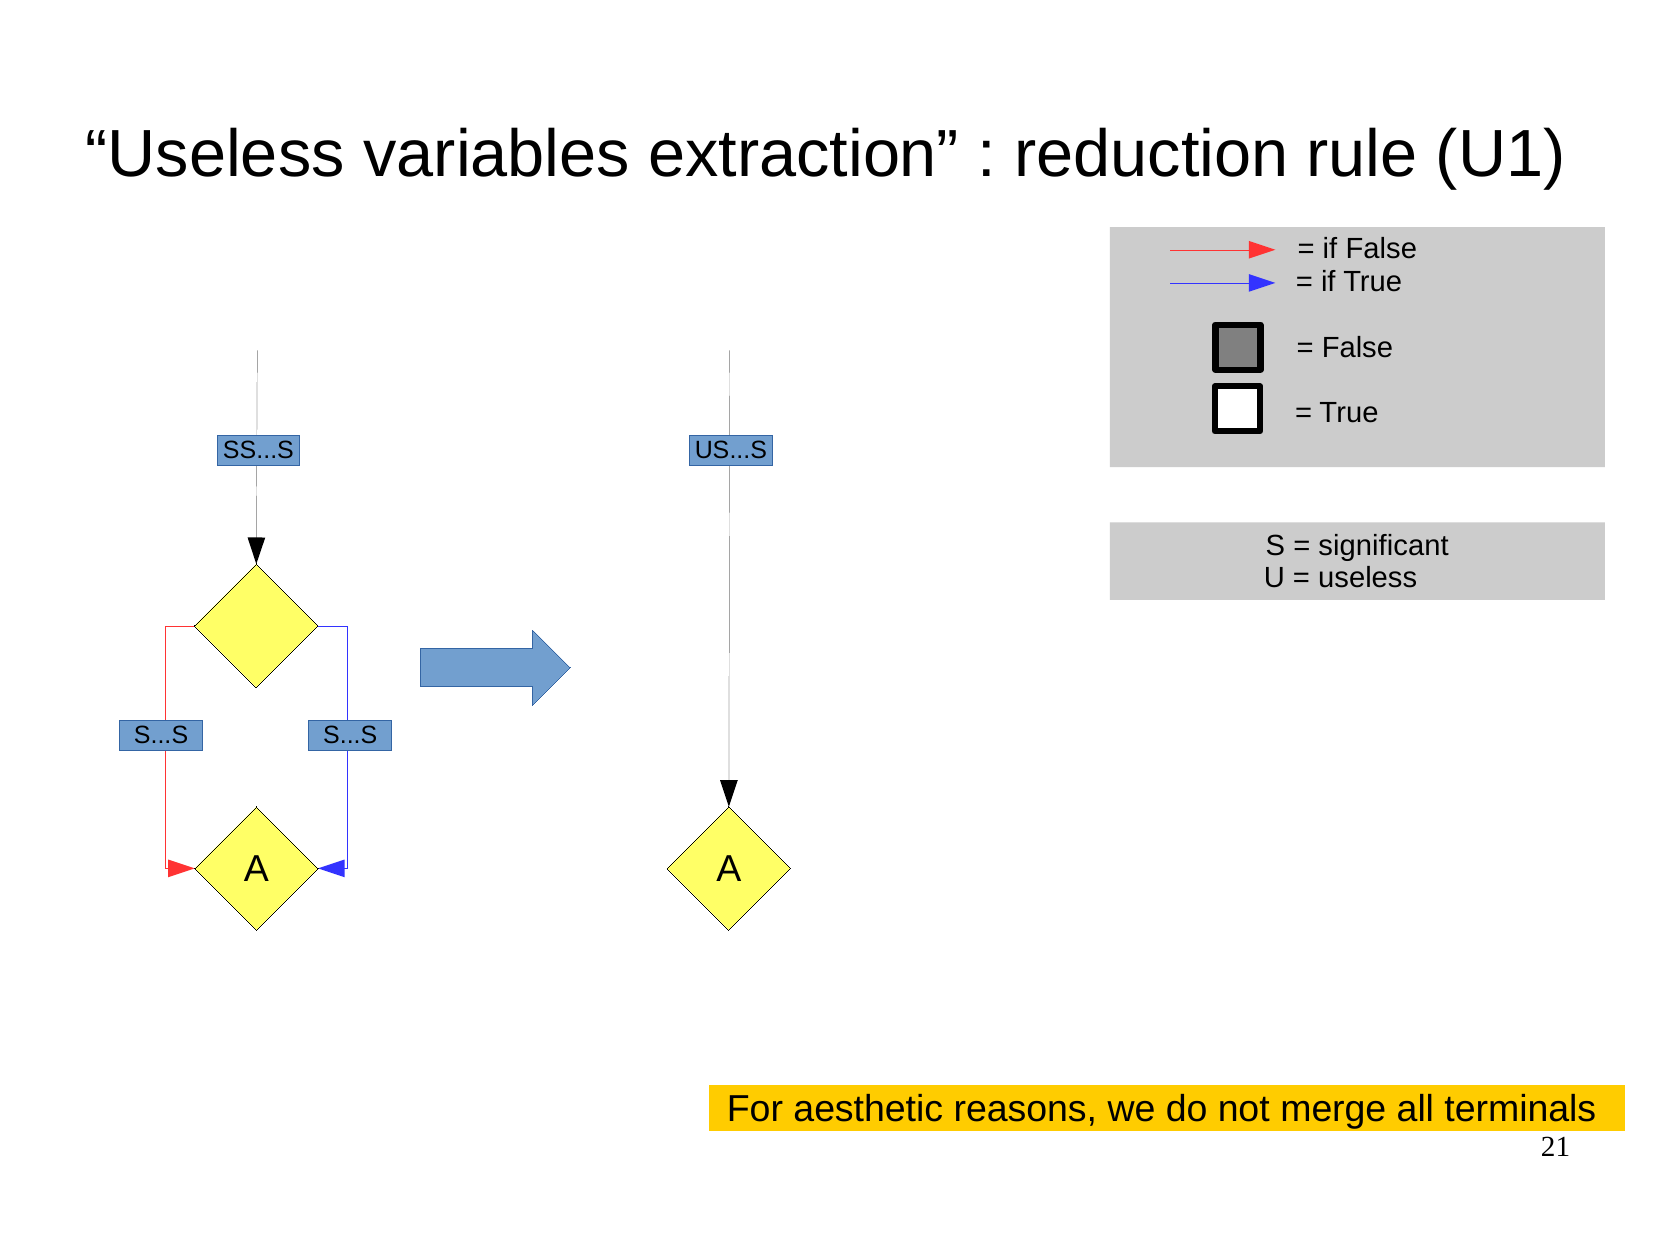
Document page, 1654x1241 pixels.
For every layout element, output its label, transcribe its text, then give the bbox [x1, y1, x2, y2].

text_box [1215, 324, 1261, 370]
text_box [1215, 386, 1261, 432]
text_box A [667, 806, 791, 931]
text_box S...S [119, 720, 203, 751]
text_box S...S [308, 720, 392, 751]
text_box S = significant U = useless [1109, 522, 1605, 600]
text_box For aesthetic reasons, we do not merge all terminals [709, 1085, 1625, 1131]
text_box = if False = if True = False = True [1109, 227, 1605, 468]
text_box SS...S [217, 435, 300, 466]
text_box US...S [689, 435, 773, 466]
text_box A [194, 806, 319, 931]
text_box [194, 563, 318, 688]
title “Useless variables extraction” : reduction rule (U1) [82, 49, 1571, 257]
text_box [420, 630, 571, 706]
